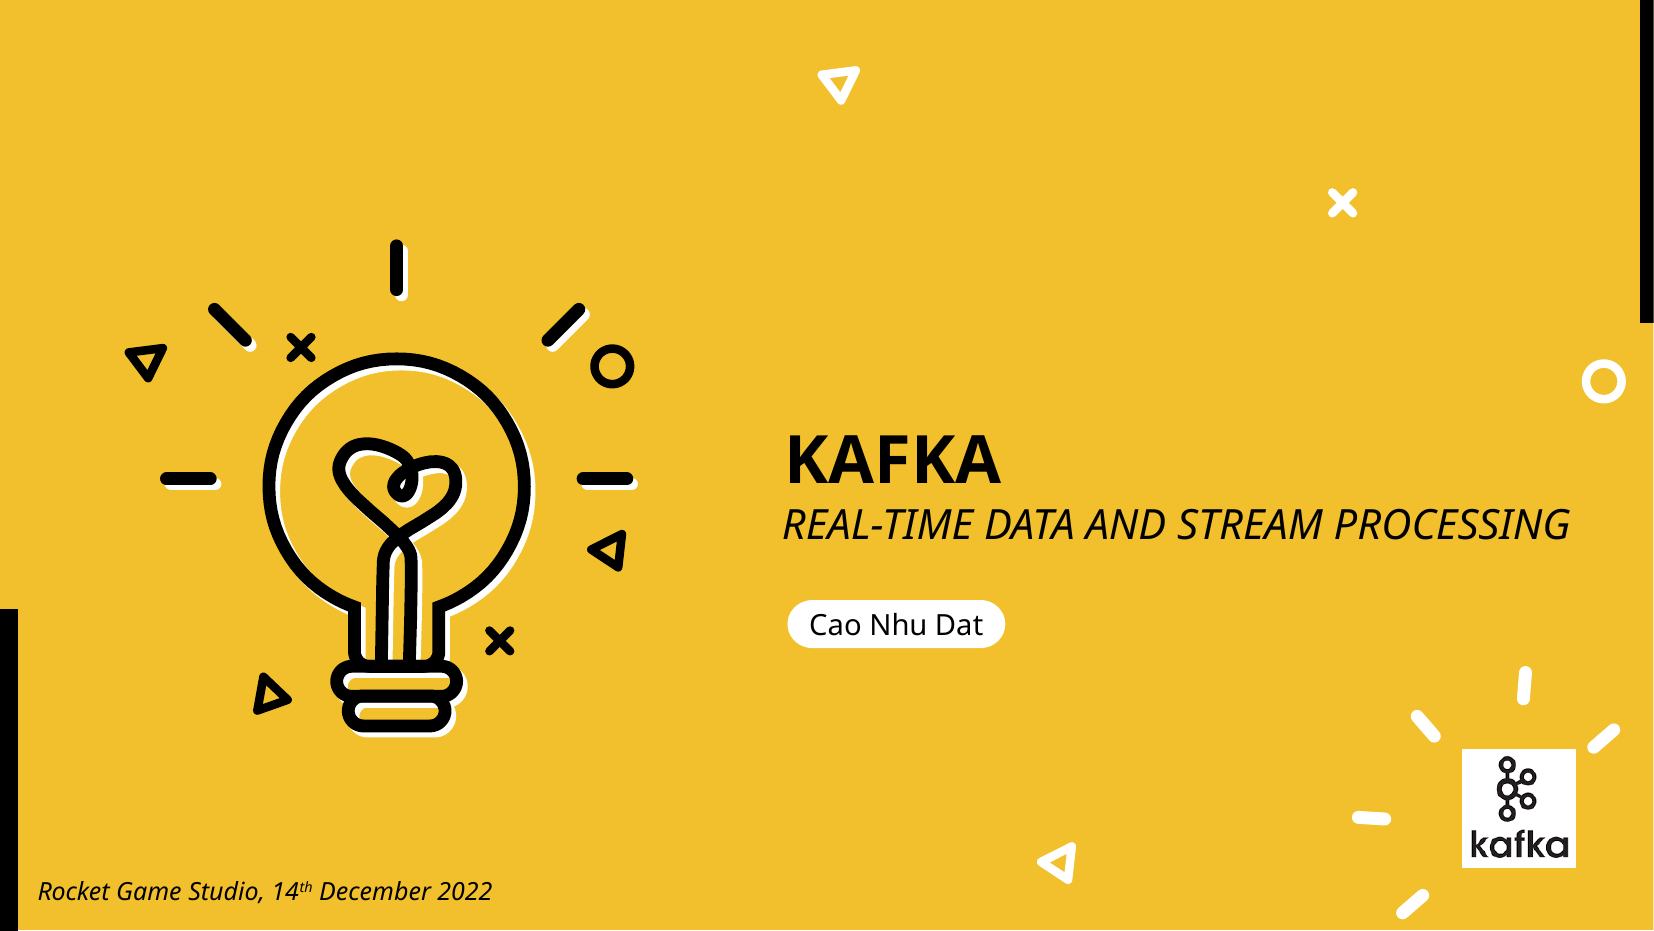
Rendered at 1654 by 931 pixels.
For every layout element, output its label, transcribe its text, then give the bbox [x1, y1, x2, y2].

title KAFKA [767, 412, 1405, 487]
text_box Rocket Game Studio, 14th December 2022 [37, 850, 698, 931]
text_box REAL-TIME DATA AND STREAM PROCESSING [767, 487, 1586, 560]
picture [1462, 749, 1576, 868]
text_box Cao Nhu Dat [787, 600, 1006, 649]
